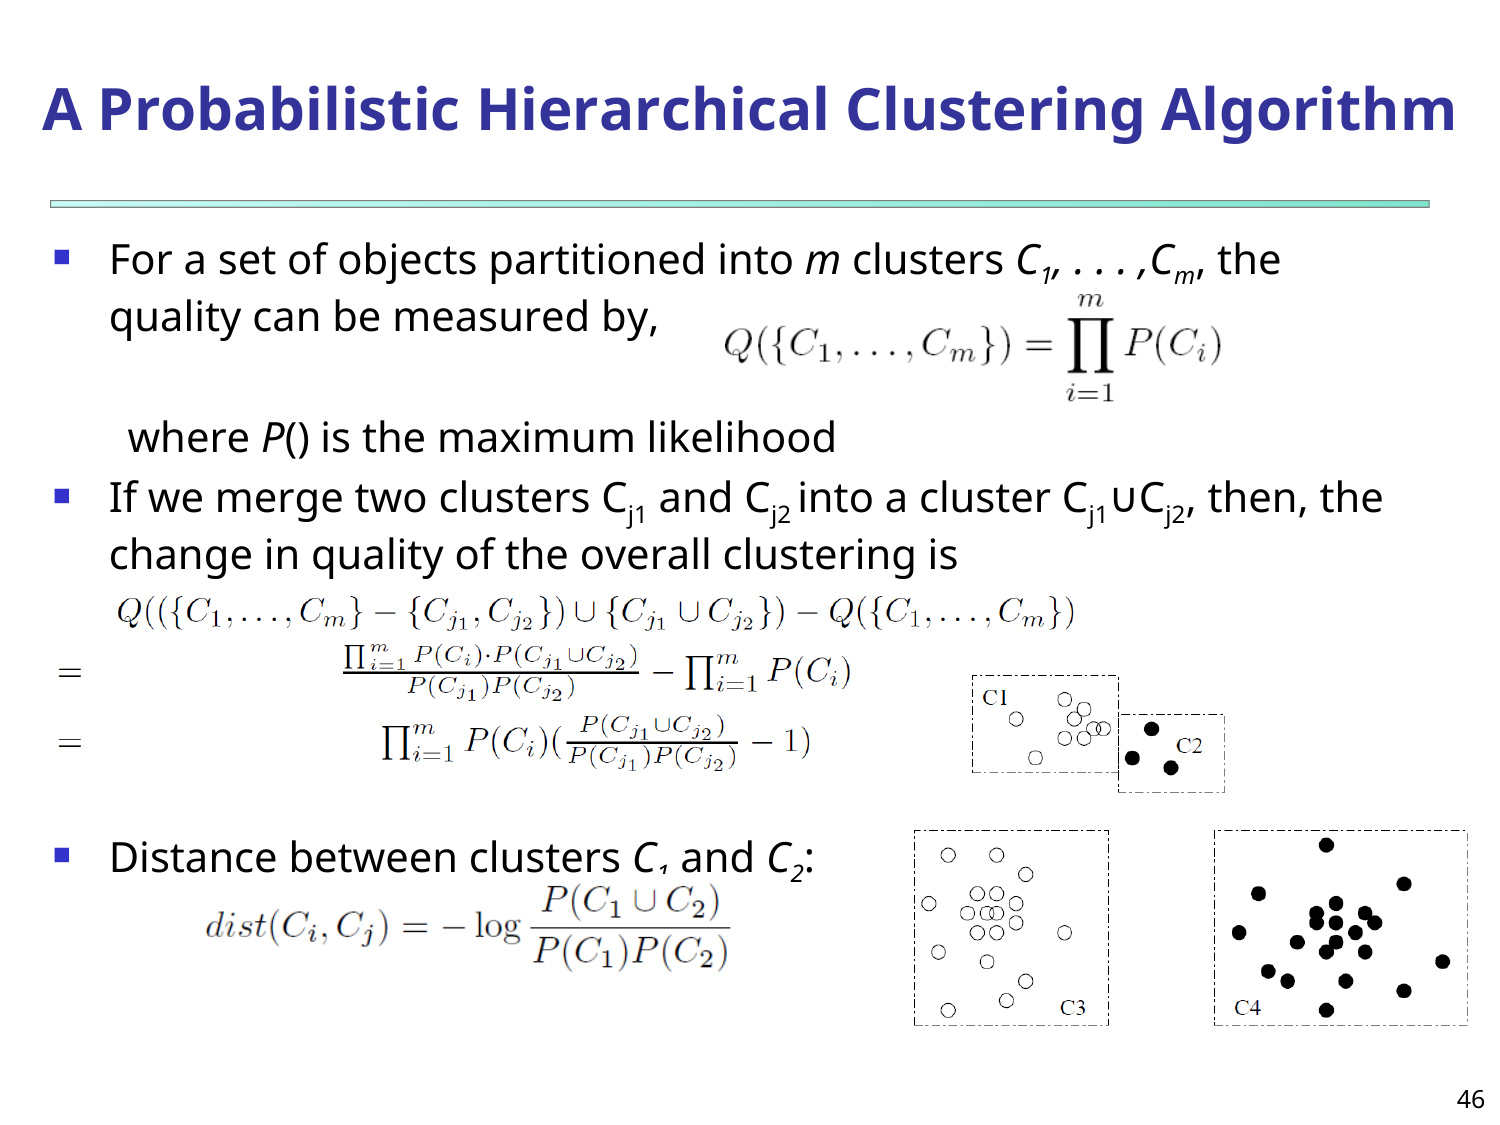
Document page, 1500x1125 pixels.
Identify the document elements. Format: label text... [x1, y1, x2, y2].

picture [200, 874, 734, 988]
text_box 18 [1187, 1062, 1500, 1125]
picture [50, 587, 1476, 1030]
title A Probabilistic Hierarchical Clustering Algorithm [0, 0, 1500, 150]
list For a set of objects partitioned into m clusters C1, . . . ,Cm, the quality can be measured by, where P() is the maximum likelihood If we merge two clusters Cj1 and Cj2 into a cluster Cj1∪Cj2, then, the change in quality of the overall clustering is Distance between clusters C1 and C2: [37, 224, 1438, 1063]
picture [725, 294, 1223, 404]
